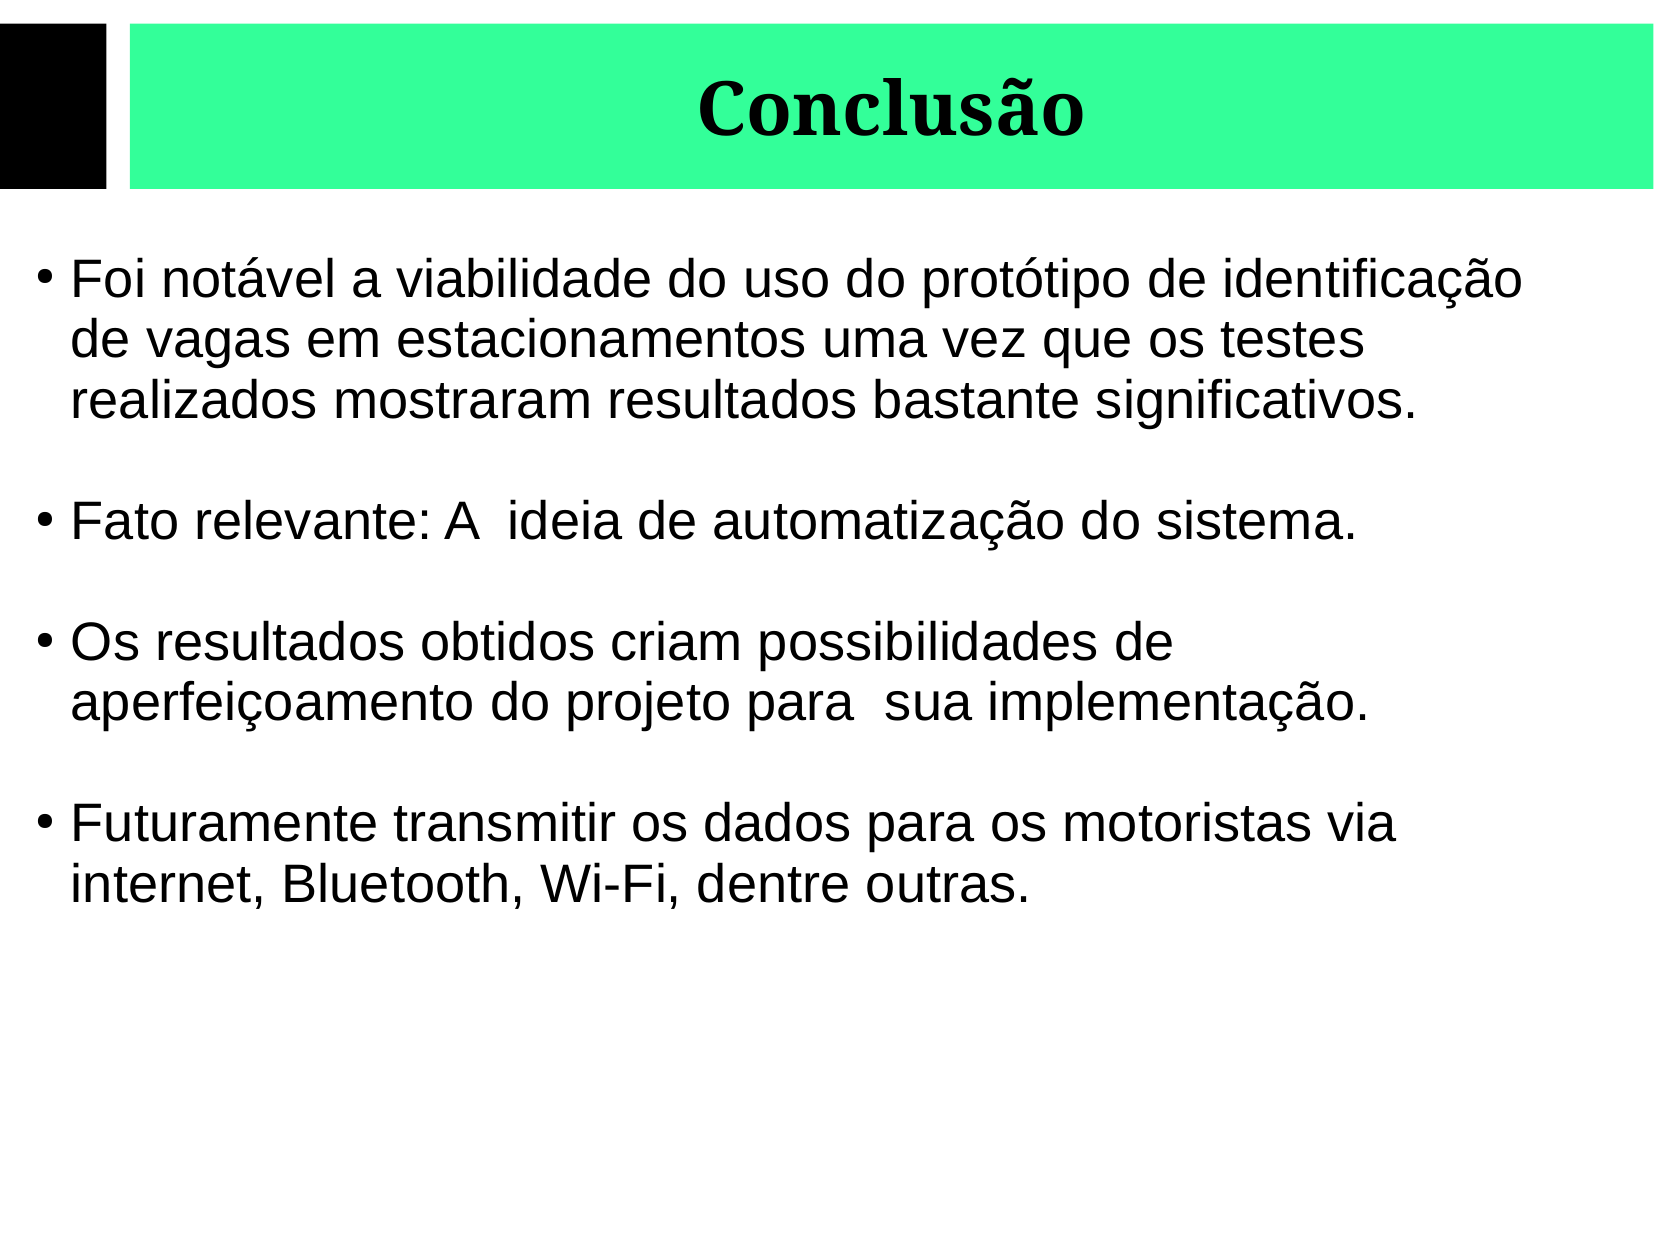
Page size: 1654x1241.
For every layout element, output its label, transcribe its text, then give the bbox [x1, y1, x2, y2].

text_box Conclusão [129, 23, 1654, 189]
subtitle Foi notável a viabilidade do uso do protótipo de identificação de vagas em estacionamentos uma vez que os testes realizados mostraram resultados bastante significativos. Fato relevante: A ideia de automatização do sistema. Os resultados obtidos criam possibilidades de aperfeiçoamento do projeto para sua implementação. Futuramente transmitir os dados para os motoristas via internet, Bluetooth, Wi-Fi, dentre outras. [35, 248, 1583, 1158]
text_box [0, 23, 107, 189]
